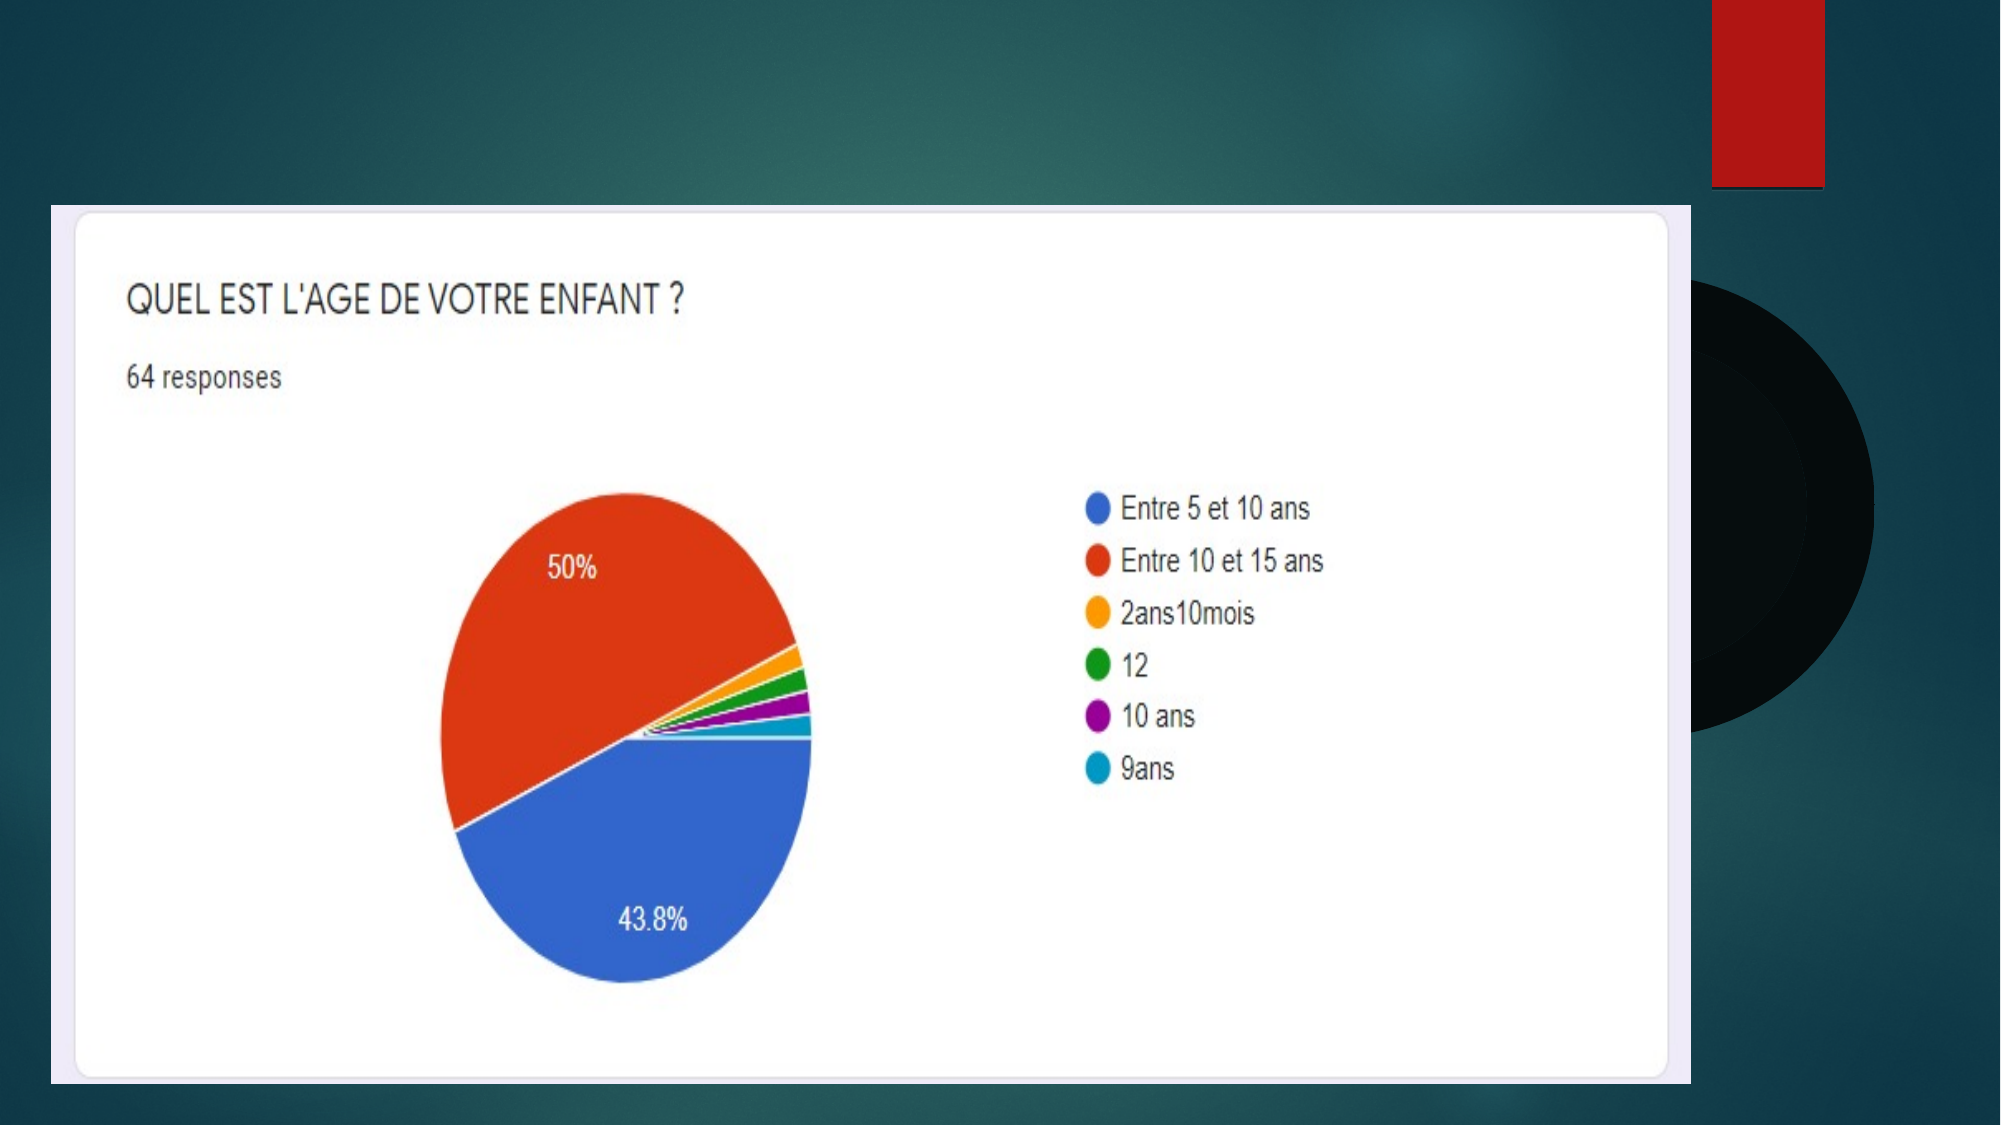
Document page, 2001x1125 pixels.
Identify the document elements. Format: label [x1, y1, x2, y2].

picture [51, 205, 1691, 1084]
